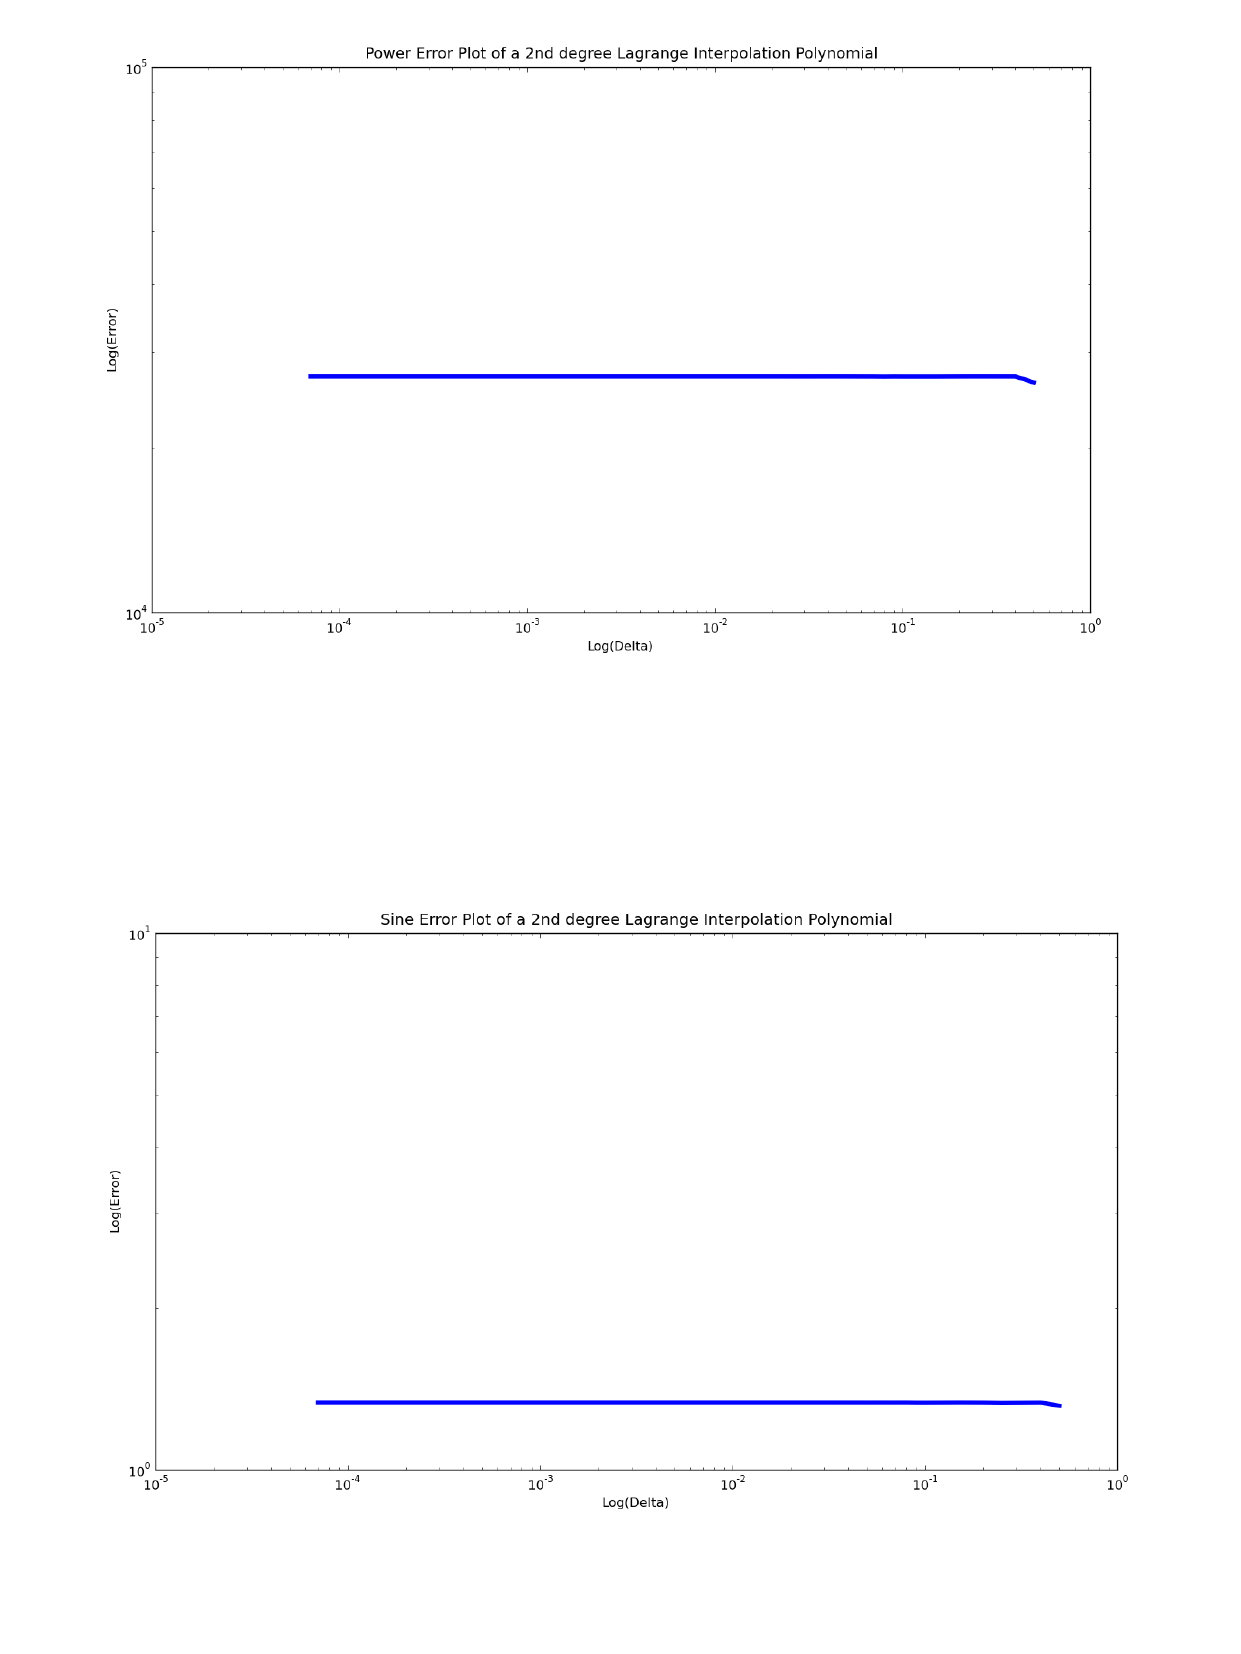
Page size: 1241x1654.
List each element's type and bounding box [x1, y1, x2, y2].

picture [0, 866, 1241, 1536]
picture [0, 0, 1211, 680]
